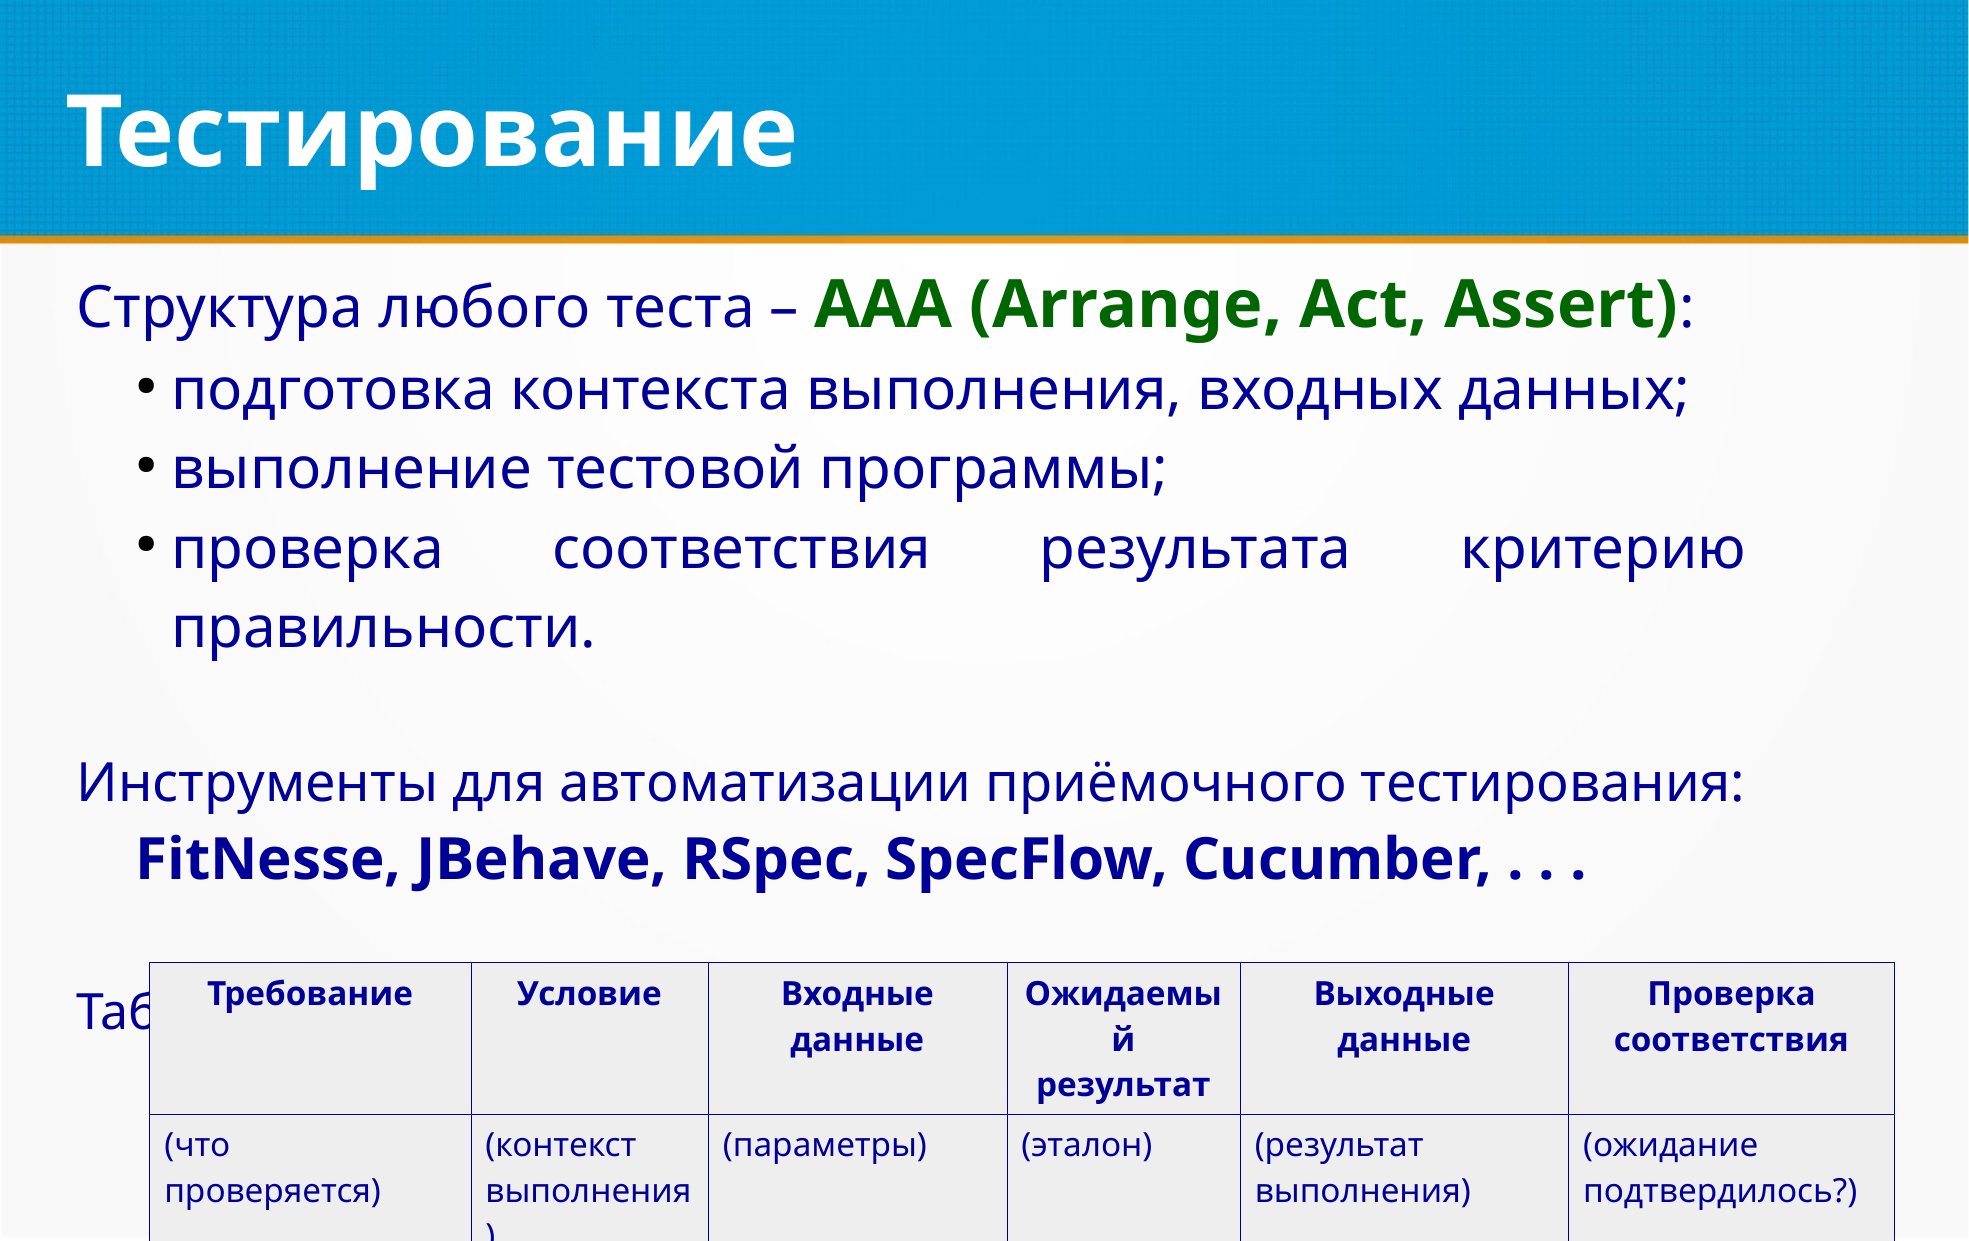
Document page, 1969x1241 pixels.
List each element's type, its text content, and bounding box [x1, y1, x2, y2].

table_header Проверка соответствия [1569, 963, 1894, 1114]
table_cell (ожидание подтвердилось?) [1569, 1115, 1894, 1241]
picture [0, 233, 1969, 1241]
table_header Ожидаемый результат [1008, 963, 1240, 1114]
table_cell (эталон) [1008, 1115, 1240, 1241]
text_box Тестирование [59, 55, 1902, 200]
table_header Входные данные [709, 963, 1007, 1114]
table_header Требование [150, 963, 471, 1114]
table_cell (параметры) [709, 1115, 1007, 1241]
table_cell (что проверяется) [150, 1115, 471, 1241]
text_box Структура любого теста – AAA (Arrange, Act, Assert): подготовка контекста выполнения, входных данных; выполнение тестовой программы; проверка соответствия результата критерию правильности. Инструменты для автоматизации приёмочного тестирования: FitNesse, JBehave, RSpec, SpecFlow, Cucumber, . . . Табличное представление теста: [70, 250, 1907, 1199]
table_cell (результат выполнения) [1241, 1115, 1568, 1241]
table_header Выходные данные [1241, 963, 1568, 1114]
table_header Условие [472, 963, 708, 1114]
table_cell (контекст выполнения) [472, 1115, 708, 1241]
